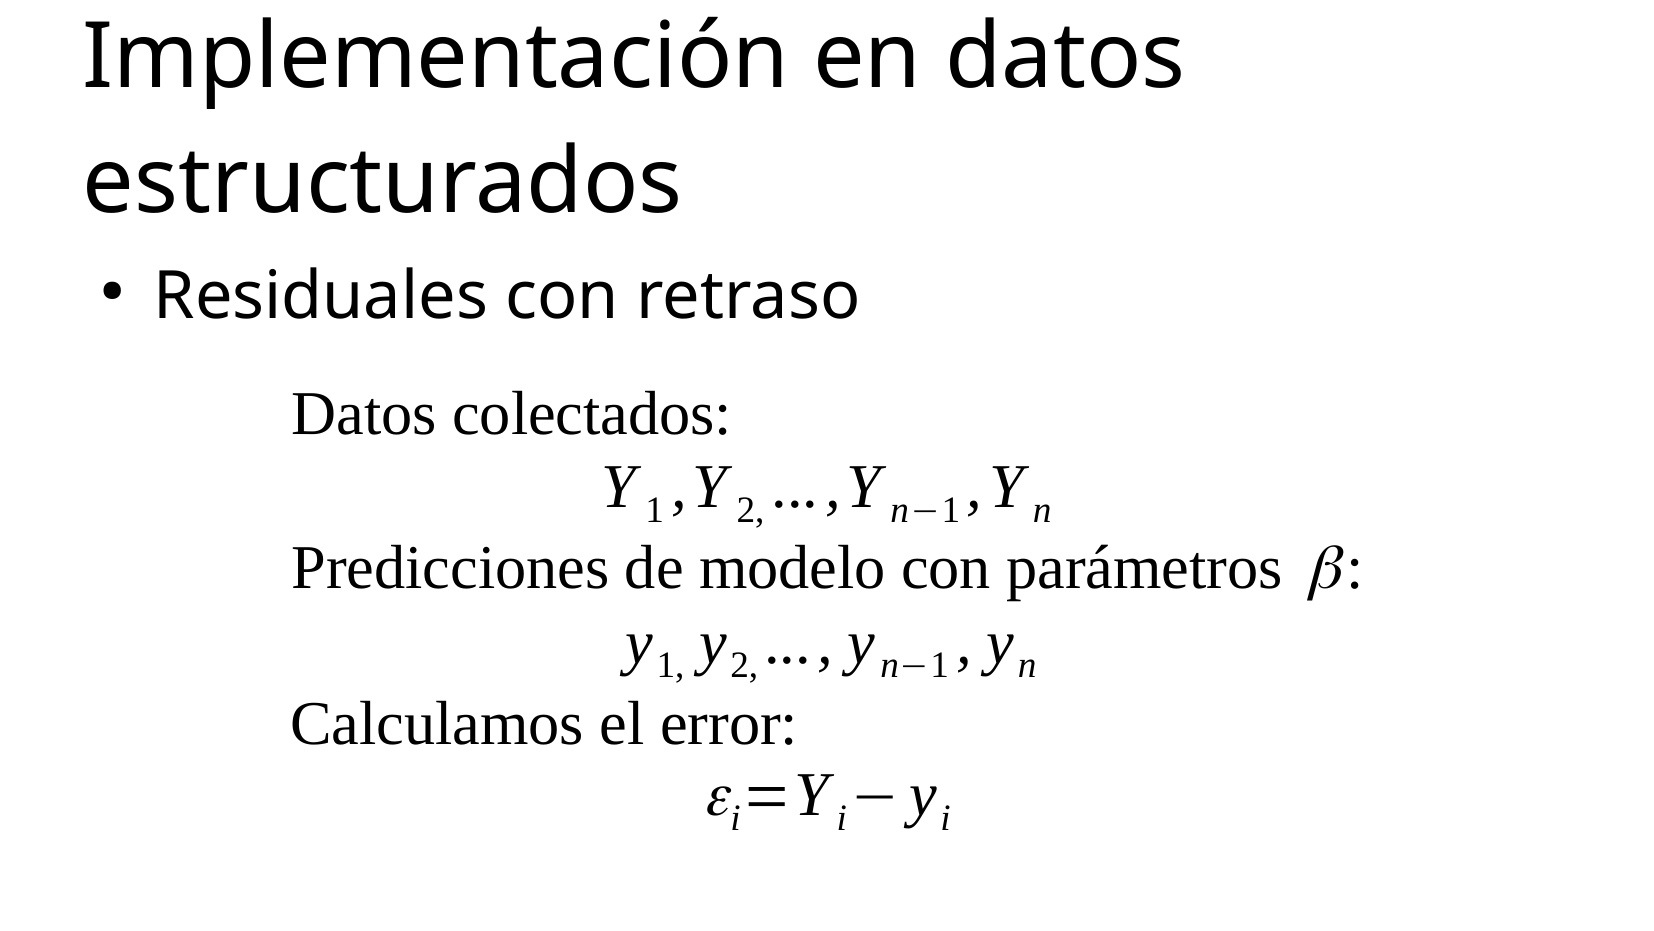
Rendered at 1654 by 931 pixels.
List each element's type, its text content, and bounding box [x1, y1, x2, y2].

chart [284, 379, 1371, 839]
list Residuales con retraso [82, 247, 1571, 787]
title Implementación en datos estructurados [82, 22, 1571, 207]
